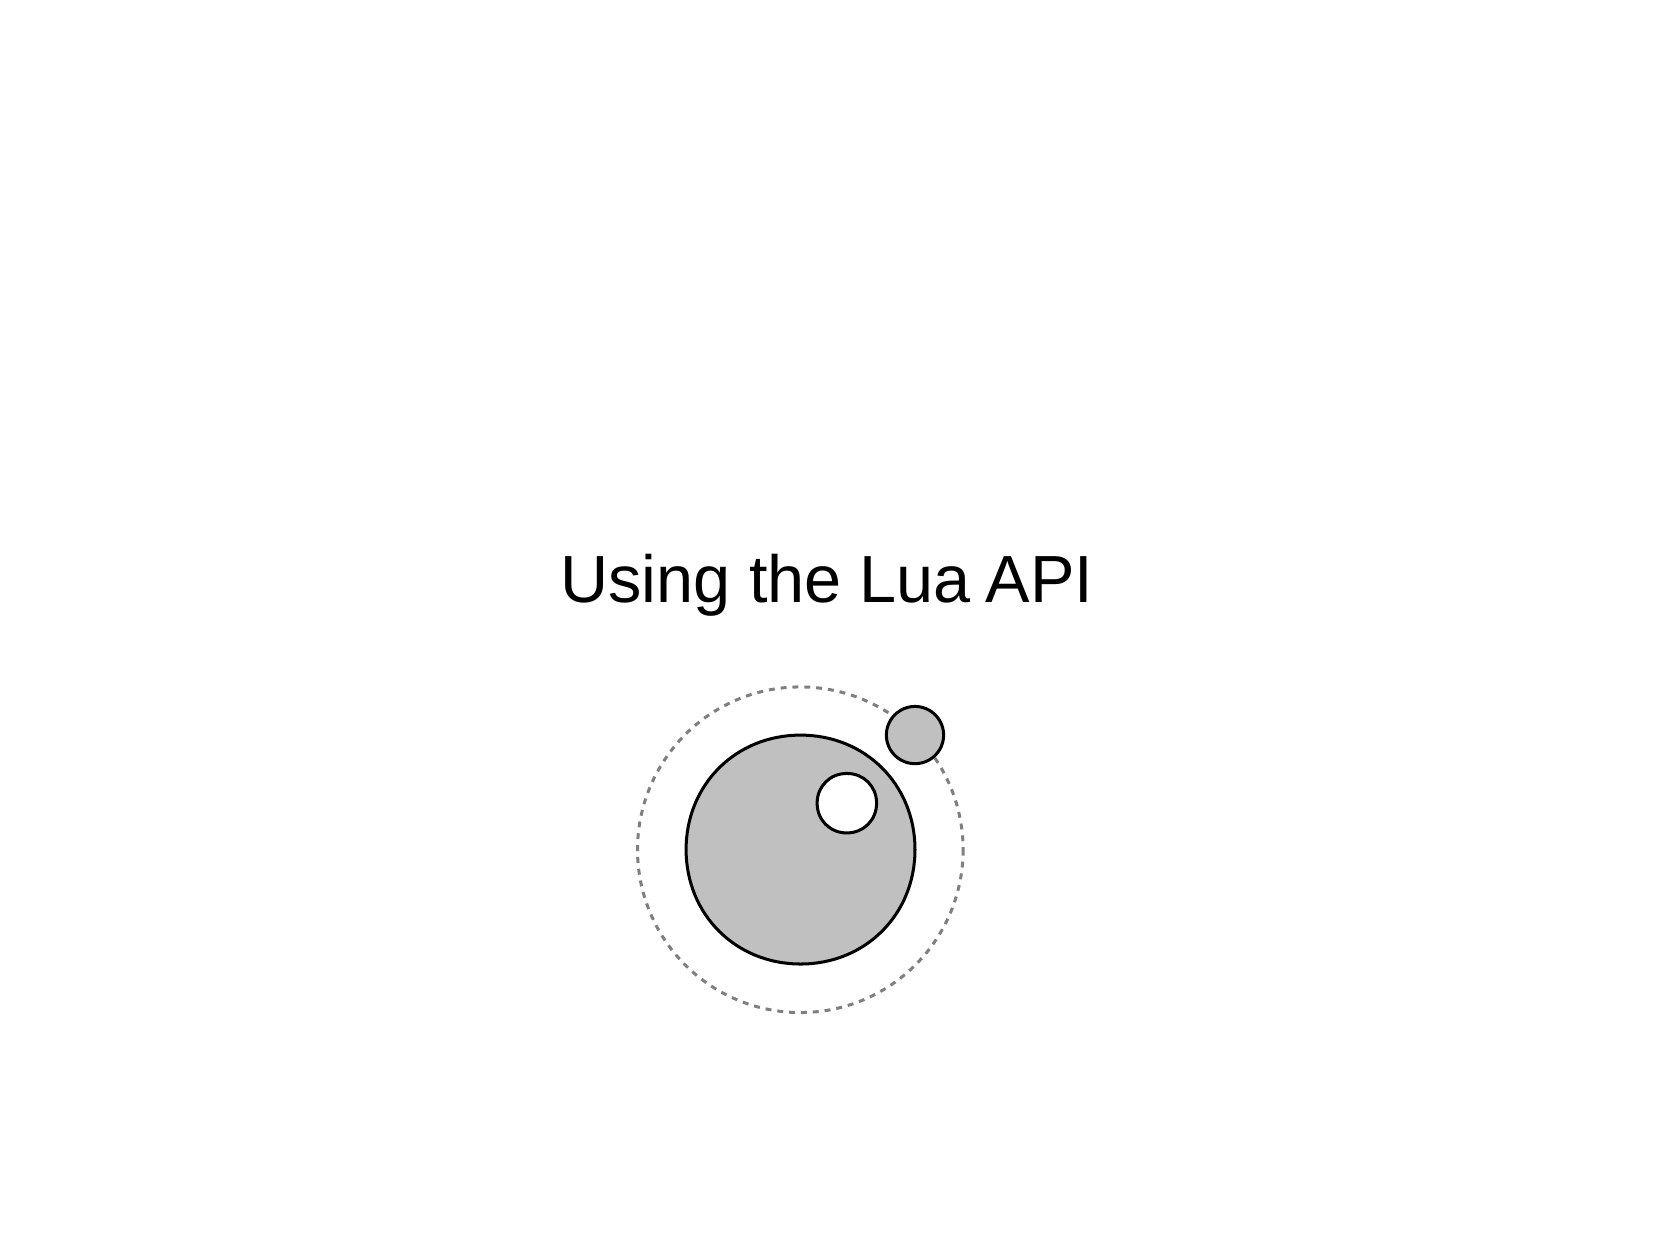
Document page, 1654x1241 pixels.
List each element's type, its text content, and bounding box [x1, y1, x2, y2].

text_box [886, 706, 944, 764]
text_box [686, 735, 916, 965]
subtitle Using the Lua API [82, 56, 1571, 1102]
